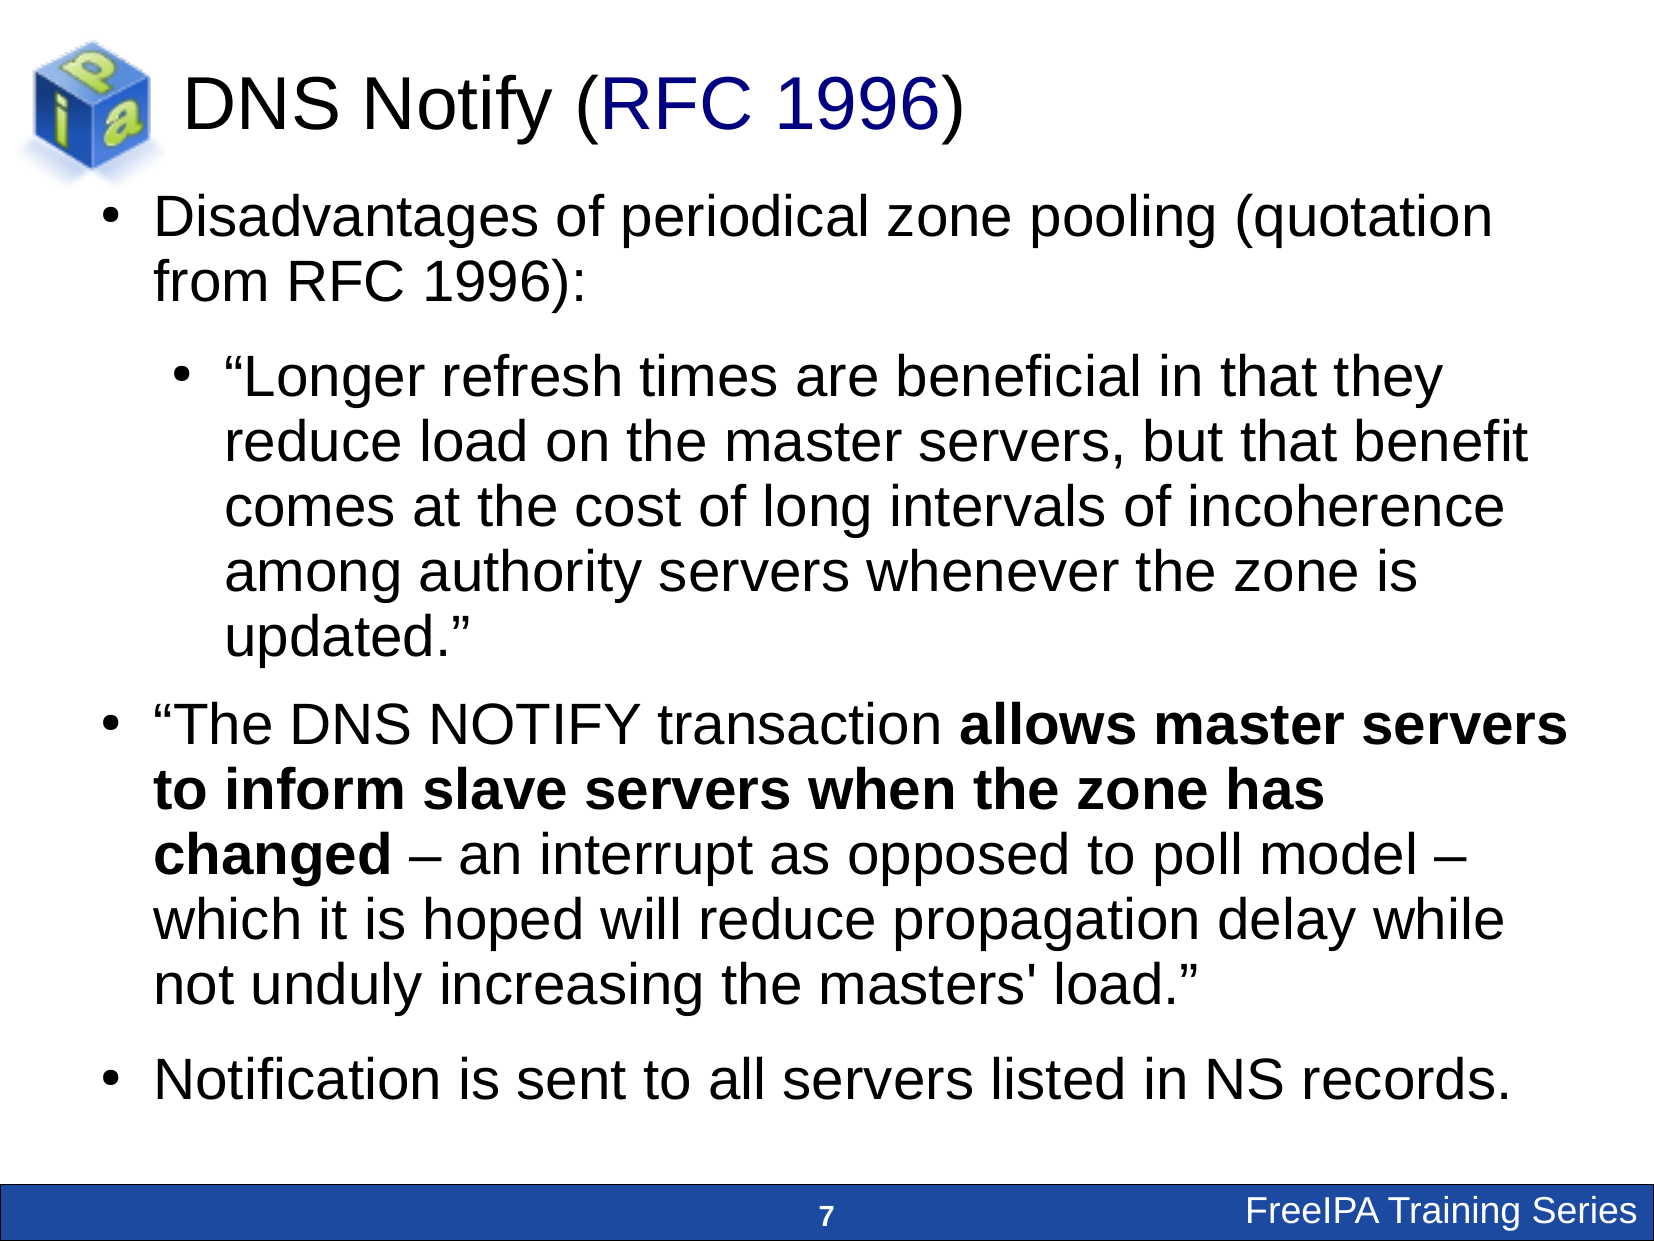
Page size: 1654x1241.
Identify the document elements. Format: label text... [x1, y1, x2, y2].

list Disadvantages of periodical zone pooling (quotation from RFC 1996): “Longer refresh times are beneficial in that they reduce load on the master servers, but that benefit comes at the cost of long intervals of incoherence among authority servers whenever the zone is updated.” “The DNS NOTIFY transaction allows master servers to inform slave servers when the zone has changed – an interrupt as opposed to poll model – which it is hoped will reduce propagation delay while not unduly increasing the masters' load.” Notification is sent to all servers listed in NS records. [82, 183, 1571, 1112]
title DNS Notify (RFC 1996) [182, 31, 1579, 177]
picture [17, 34, 165, 193]
